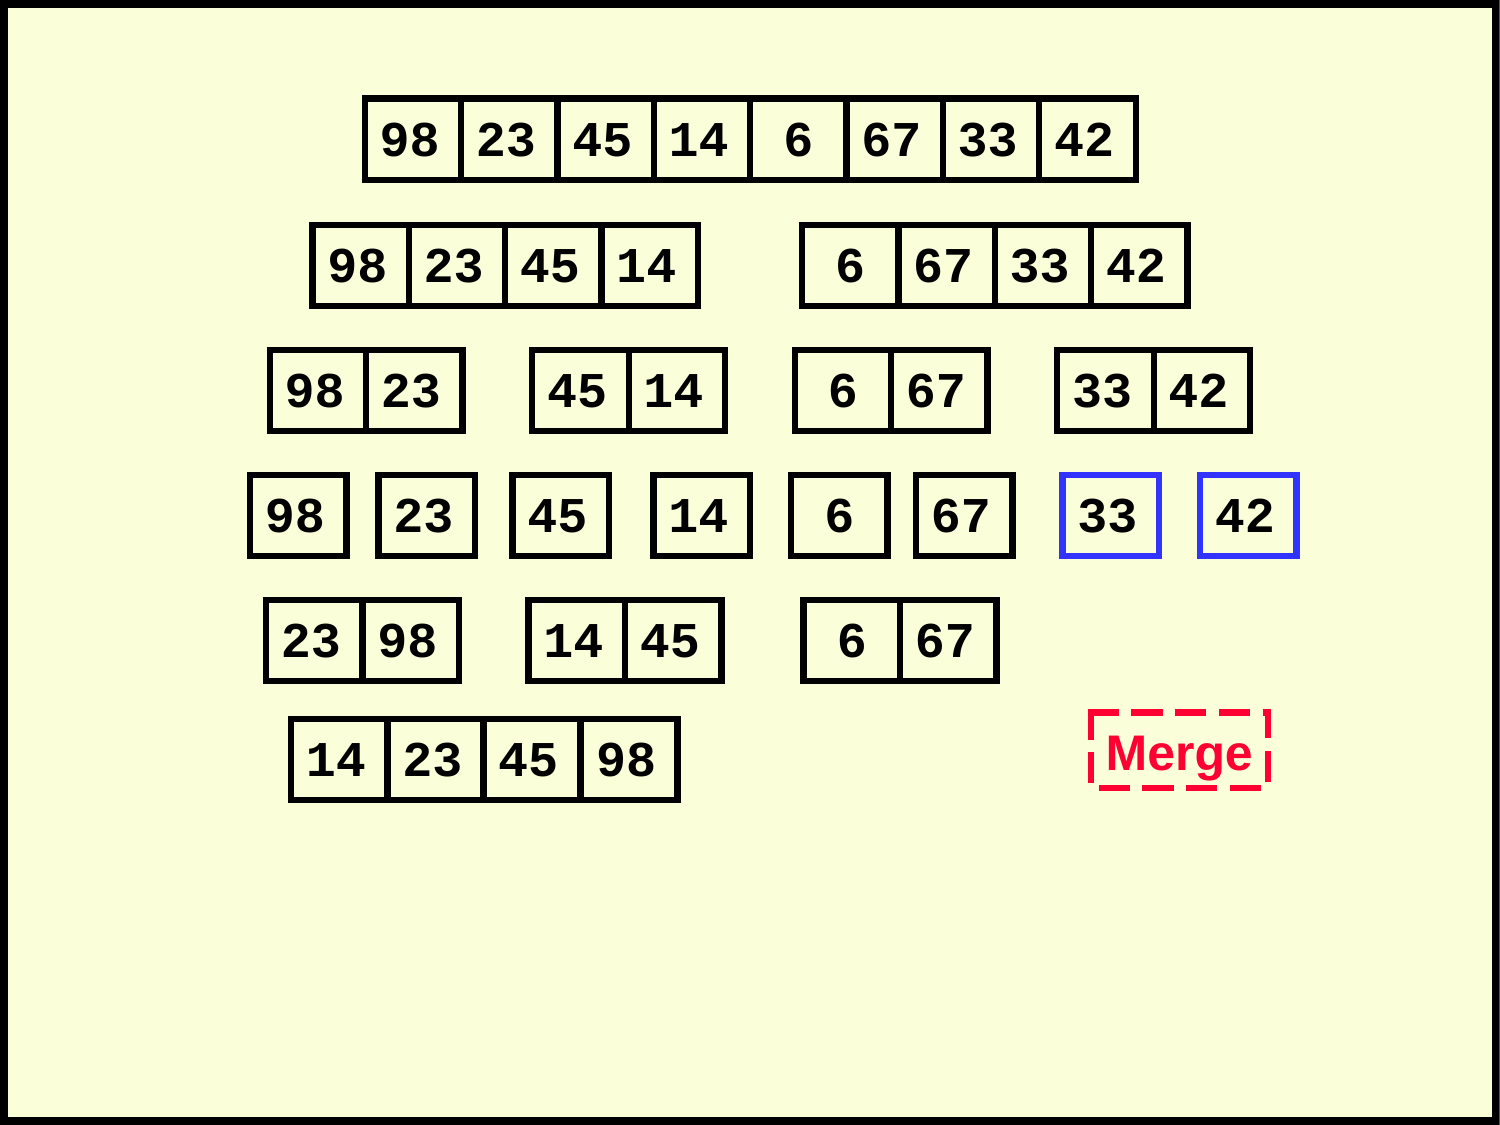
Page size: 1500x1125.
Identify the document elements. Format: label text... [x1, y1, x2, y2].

text_box 67 [899, 224, 994, 307]
text_box 14 [628, 350, 726, 432]
text_box 23 [266, 600, 362, 682]
text_box 45 [625, 600, 722, 682]
text_box 67 [892, 350, 988, 432]
text_box 14 [653, 474, 751, 557]
text_box 98 [249, 474, 347, 557]
text_box 98 [362, 600, 459, 682]
text_box 33 [1062, 474, 1159, 557]
text_box 14 [653, 98, 750, 180]
text_box 23 [387, 718, 483, 801]
text_box 98 [269, 350, 367, 432]
text_box 42 [1039, 98, 1136, 180]
text_box Merge [1090, 712, 1268, 788]
text_box 23 [409, 224, 506, 307]
text_box 6 [791, 474, 888, 557]
text_box 67 [916, 474, 1013, 557]
text_box 45 [512, 474, 609, 557]
text_box 6 [802, 224, 899, 307]
text_box 14 [601, 224, 698, 307]
text_box 14 [528, 600, 625, 682]
text_box 42 [1200, 474, 1297, 557]
text_box 67 [901, 600, 997, 682]
text_box 42 [1091, 224, 1188, 307]
text_box 45 [506, 224, 601, 307]
text_box 33 [1057, 350, 1153, 432]
text_box 33 [994, 224, 1091, 307]
text_box 6 [750, 98, 847, 180]
text_box 45 [532, 350, 628, 432]
text_box 98 [581, 718, 678, 801]
text_box 42 [1153, 350, 1251, 432]
text_box 23 [378, 474, 475, 557]
text_box 98 [364, 98, 462, 180]
text_box 23 [462, 98, 558, 180]
text_box 6 [794, 350, 892, 432]
text_box 45 [483, 718, 580, 801]
text_box 98 [312, 224, 409, 307]
text_box 14 [291, 718, 387, 801]
text_box 6 [803, 600, 901, 682]
text_box 67 [847, 98, 942, 180]
text_box 33 [942, 98, 1039, 180]
text_box 23 [367, 350, 463, 432]
text_box 45 [558, 98, 653, 180]
